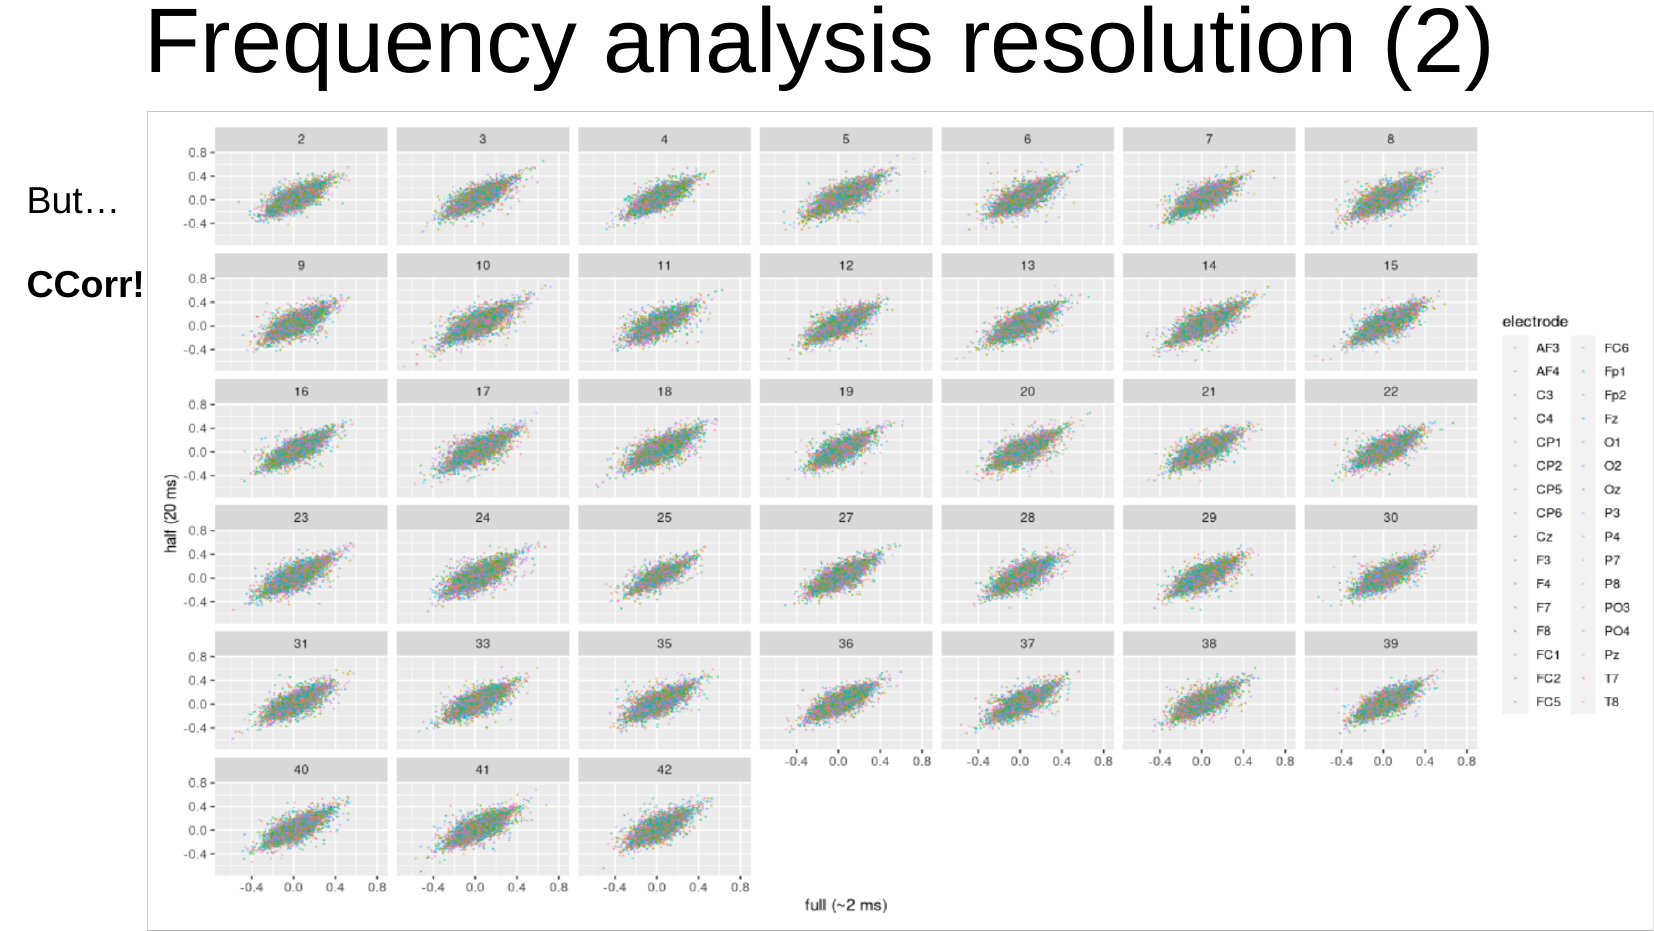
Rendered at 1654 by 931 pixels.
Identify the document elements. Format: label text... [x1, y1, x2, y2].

title Frequency analysis resolution (2) [76, 0, 1565, 119]
picture [147, 111, 1654, 931]
text_box But… CCorr! [11, 171, 161, 313]
